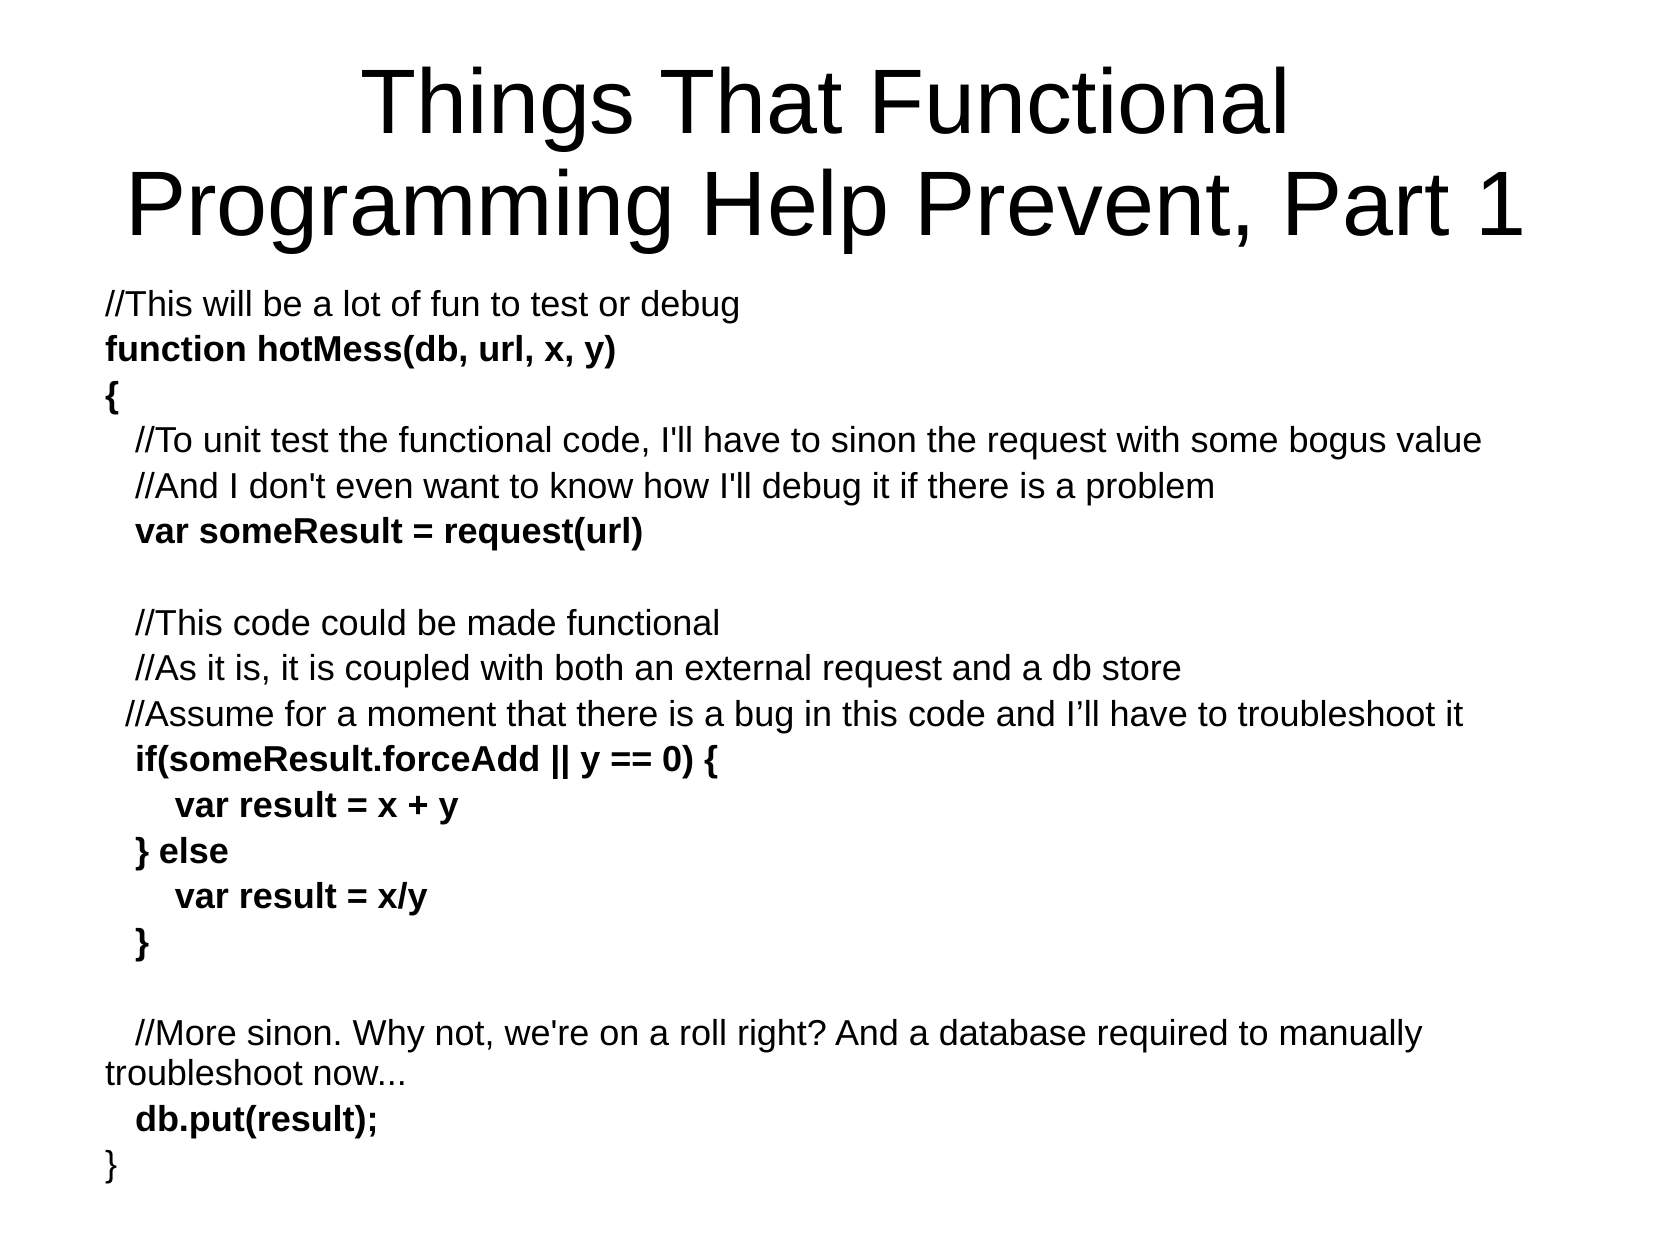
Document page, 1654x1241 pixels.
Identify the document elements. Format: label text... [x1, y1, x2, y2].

list //This will be a lot of fun to test or debug function hotMess(db, url, x, y) { //To unit test the functional code, I'll have to sinon the request with some bogus value //And I don't even want to know how I'll debug it if there is a problem var someResult = request(url) //This code could be made functional //As it is, it is coupled with both an external request and a db store //Assume for a moment that there is a bug in this code and I’ll have to troubleshoot it if(someResult.forceAdd || y == 0) { var result = x + y } else var result = x/y } //More sinon. Why not, we're on a roll right? And a database required to manually troubleshoot now... db.put(result); } [70, 283, 1583, 1205]
title Things That Functional Programming Help Prevent, Part 1 [82, 49, 1571, 257]
